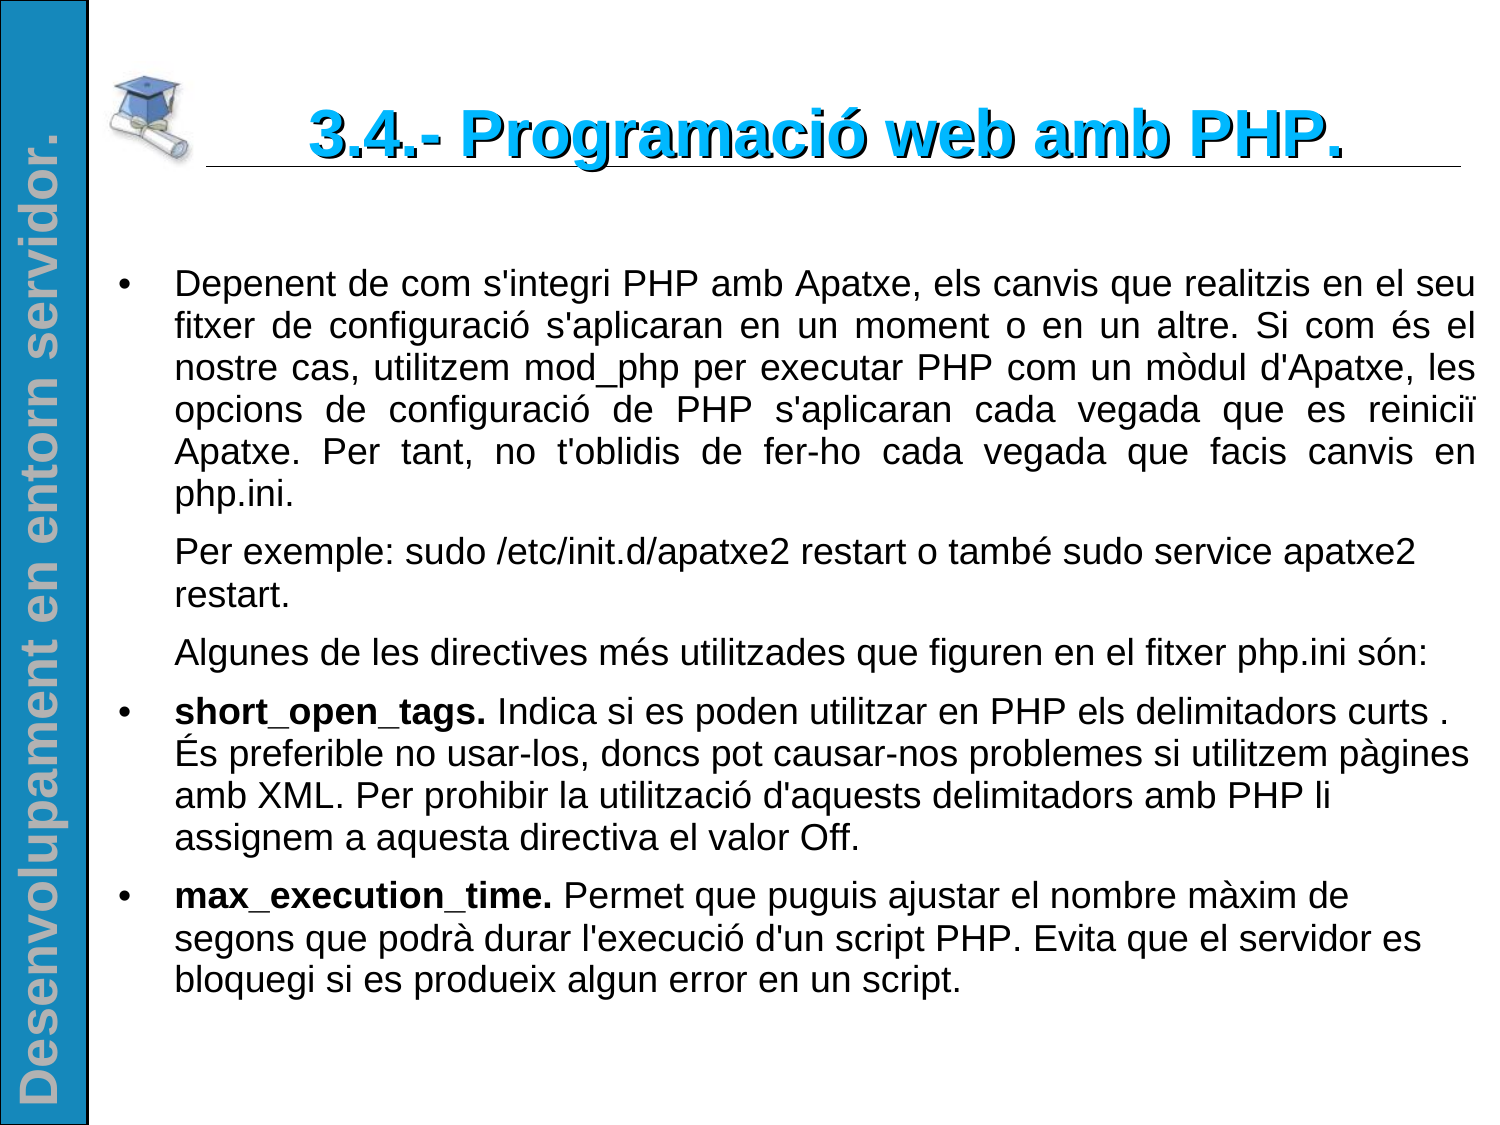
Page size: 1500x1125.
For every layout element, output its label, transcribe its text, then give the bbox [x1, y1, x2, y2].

title 3.4.- Programació web amb PHP. [206, 88, 1447, 178]
list Depenent de com s'integri PHP amb Apatxe, els canvis que realitzis en el seu fitxer de configuració s'aplicaran en un moment o en un altre. Si com és el nostre cas, utilitzem mod_php per executar PHP com un mòdul d'Apatxe, les opcions de configuració de PHP s'aplicaran cada vegada que es reiniciï Apatxe. Per tant, no t'oblidis de fer-ho cada vegada que facis canvis en php.ini. Per exemple: sudo /etc/init.d/apatxe2 restart o també sudo service apatxe2 restart. Algunes de les directives més utilitzades que figuren en el fitxer php.ini són: short_open_tags. Indica si es poden utilitzar en PHP els delimitadors curts . És preferible no usar-los, doncs pot causar-nos problemes si utilitzem pàgines amb XML. Per prohibir la utilització d'aquests delimitadors amb PHP li assignem a aquesta directiva el valor Off. max_execution_time. Permet que puguis ajustar el nombre màxim de segons que podrà durar l'execució d'un script PHP. Evita que el servidor es bloquegi si es produeix algun error en un script. [118, 262, 1477, 1006]
picture [93, 61, 206, 174]
